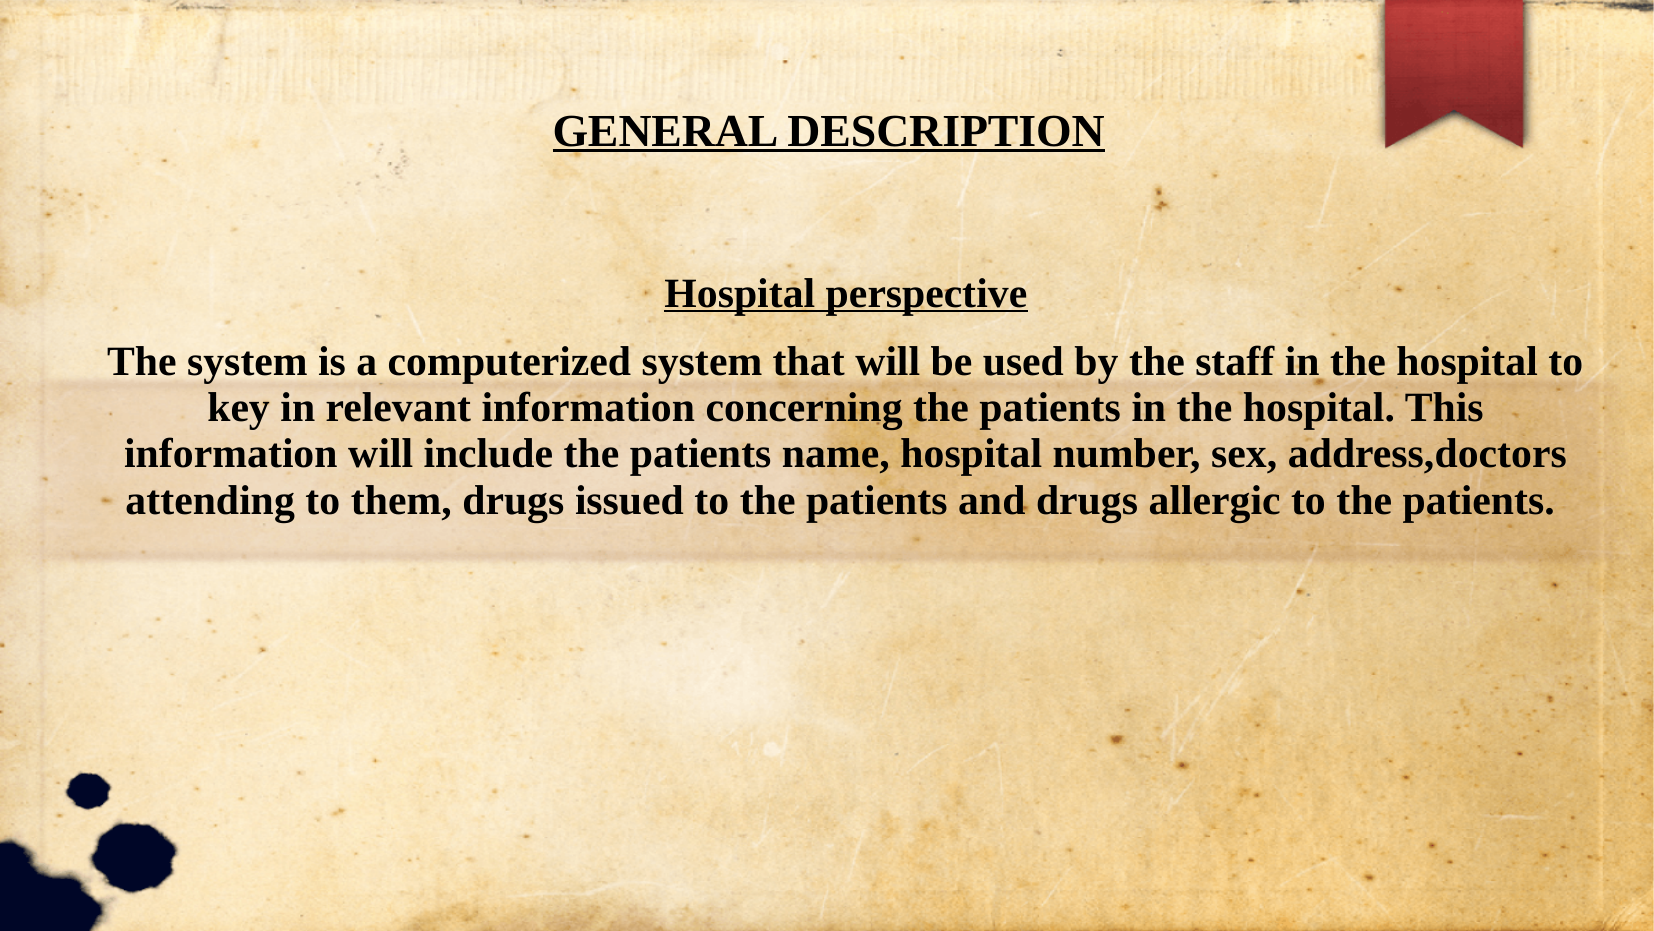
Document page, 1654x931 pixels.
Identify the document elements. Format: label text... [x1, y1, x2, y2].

list Hospital perspective The system is a computerized system that will be used by the staff in the hospital to key in relevant information concerning the patients in the hospital. This information will include the patients name, hospital number, sex, address,doctors attending to them, drugs issued to the patients and drugs allergic to the patients. [101, 270, 1591, 810]
picture [0, 0, 1654, 931]
title GENERAL DESCRIPTION [82, 37, 1576, 226]
